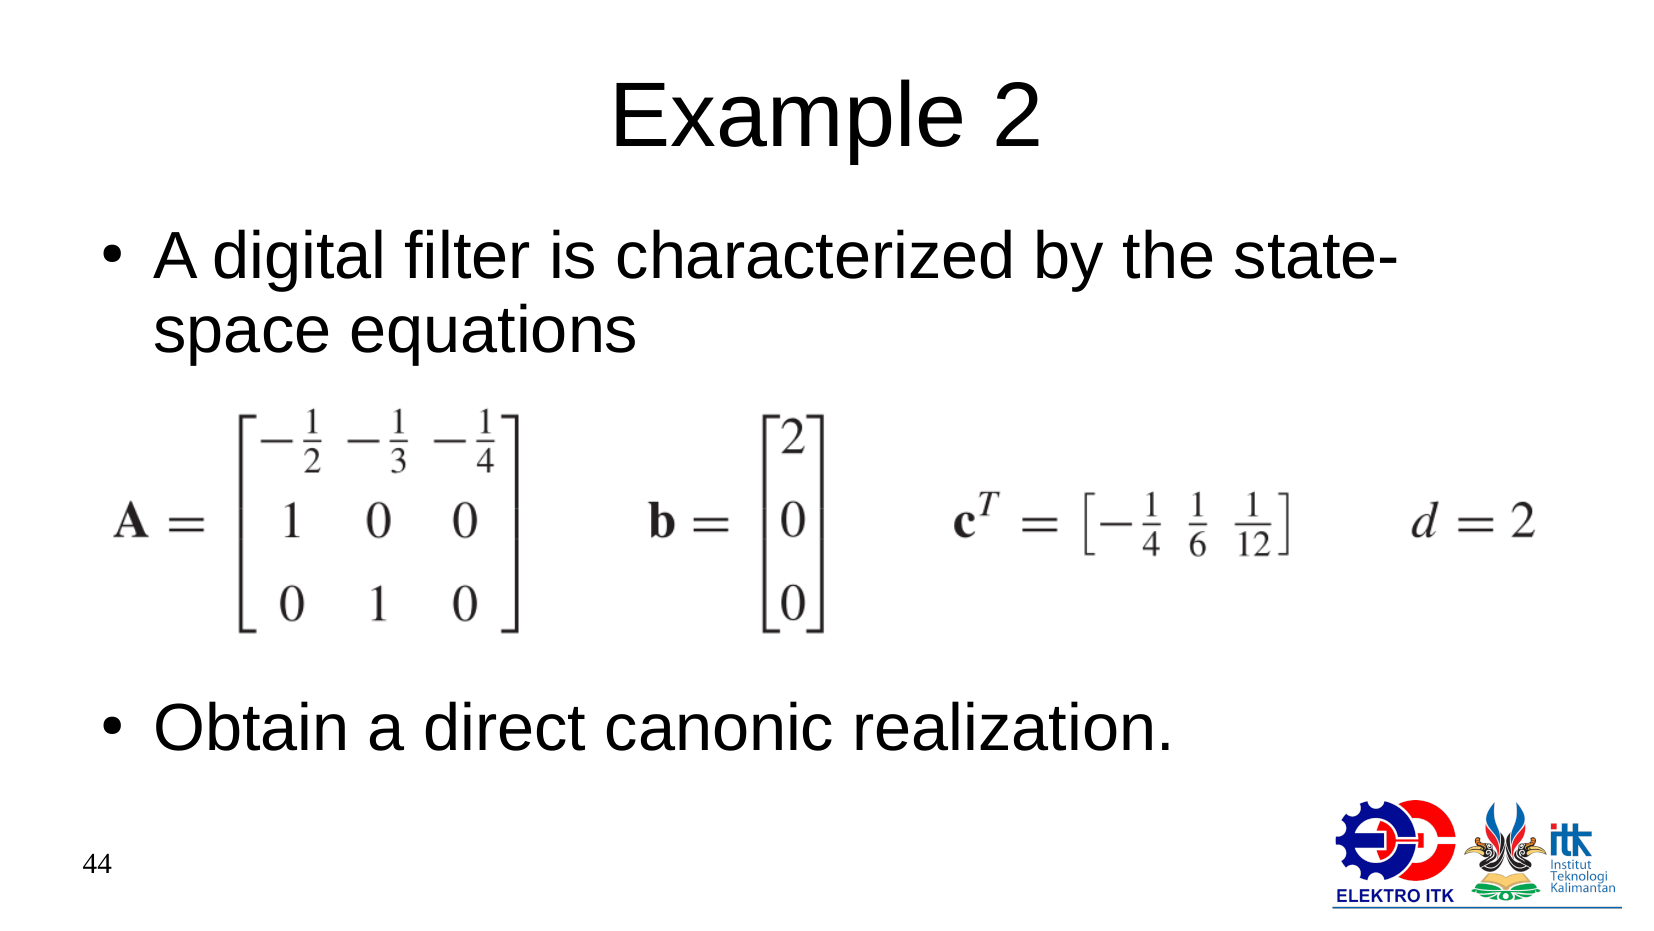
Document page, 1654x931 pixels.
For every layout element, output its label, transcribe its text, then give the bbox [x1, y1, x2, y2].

title Example 2 [82, 37, 1571, 193]
picture [1332, 800, 1622, 918]
list Obtain a direct canonic realization. [82, 690, 1571, 848]
list A digital ﬁlter is characterized by the state-space equations [82, 217, 1571, 376]
picture [100, 403, 1553, 646]
